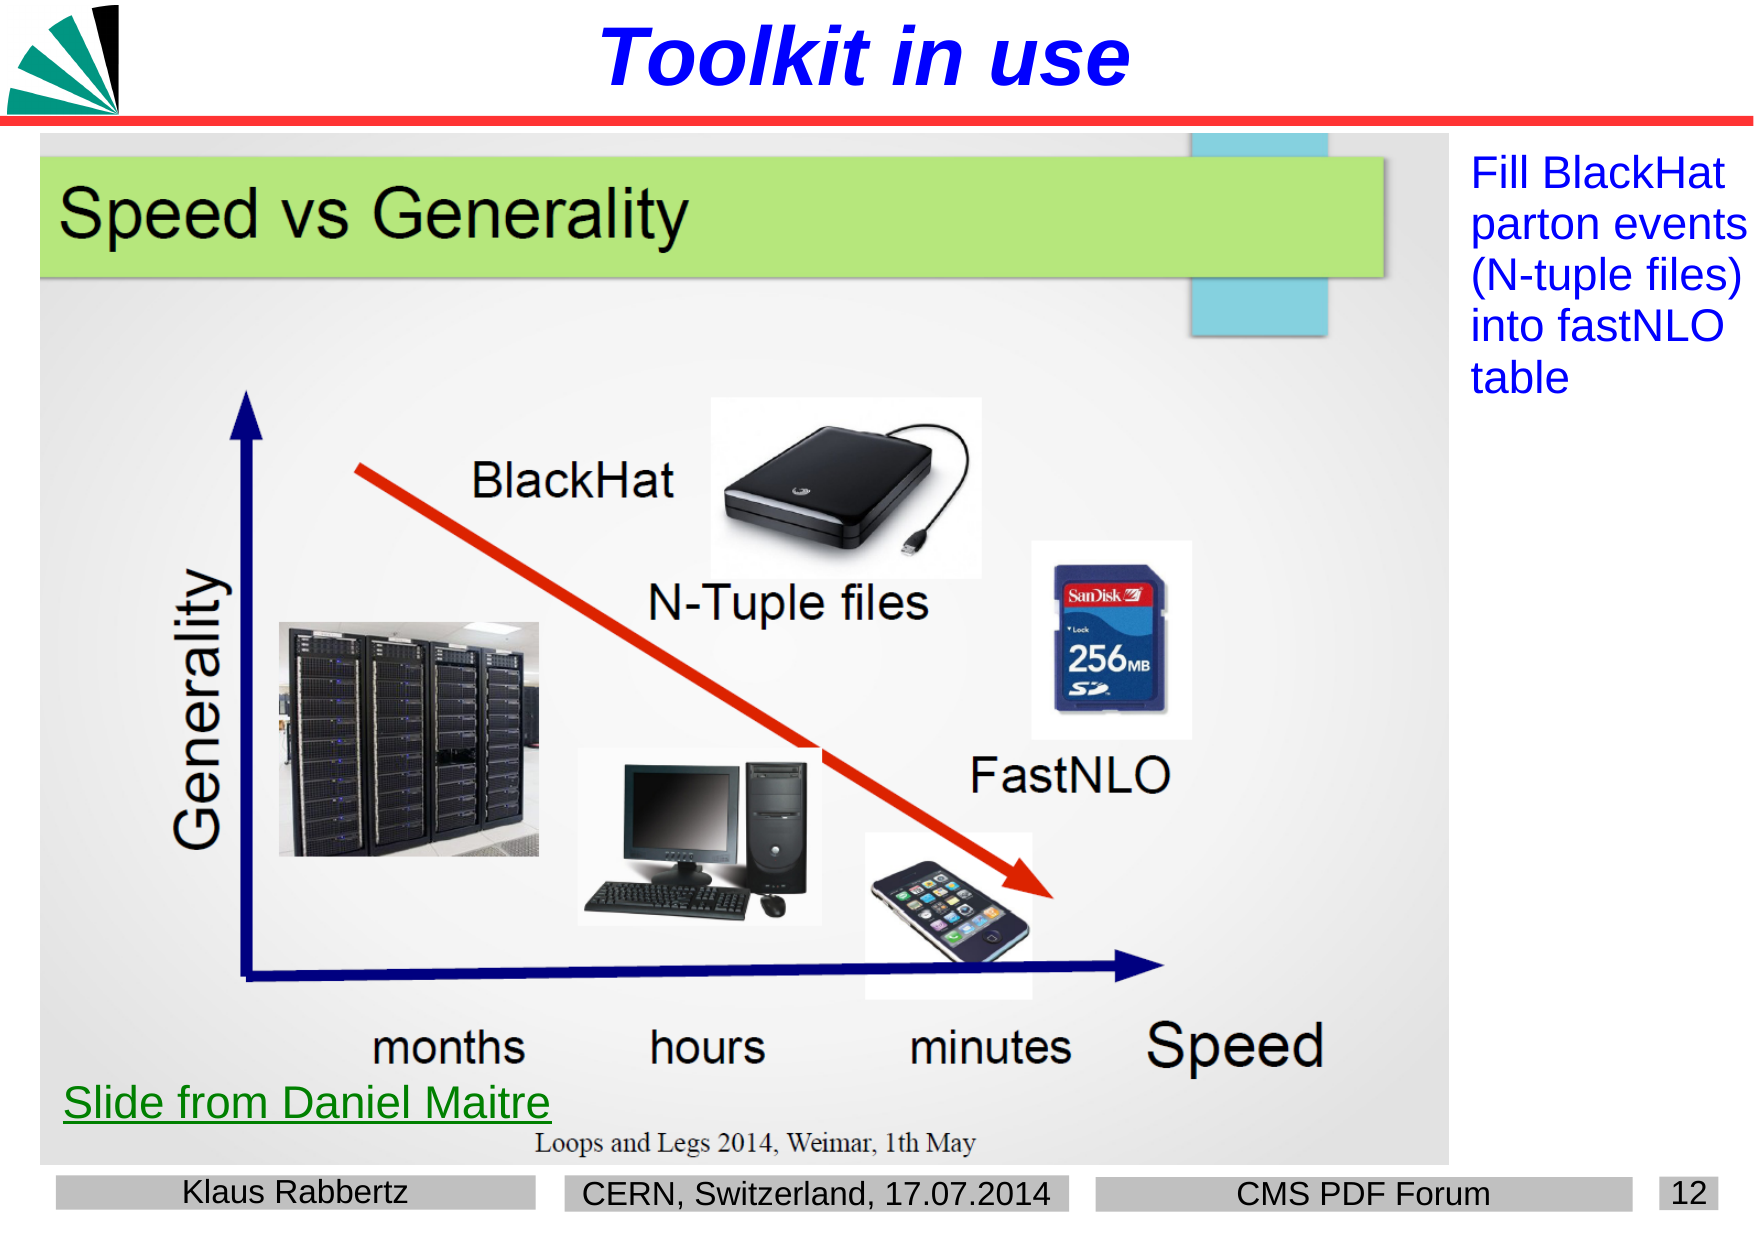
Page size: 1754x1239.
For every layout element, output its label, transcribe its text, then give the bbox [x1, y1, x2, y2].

picture [40, 133, 1449, 1165]
text_box Fill BlackHat parton events (N-tuple files) into fastNLO table [1458, 140, 1754, 409]
picture [7, 5, 119, 116]
text_box Slide from Daniel Maitre [50, 1071, 555, 1135]
title Toolkit in use [123, 0, 1606, 114]
